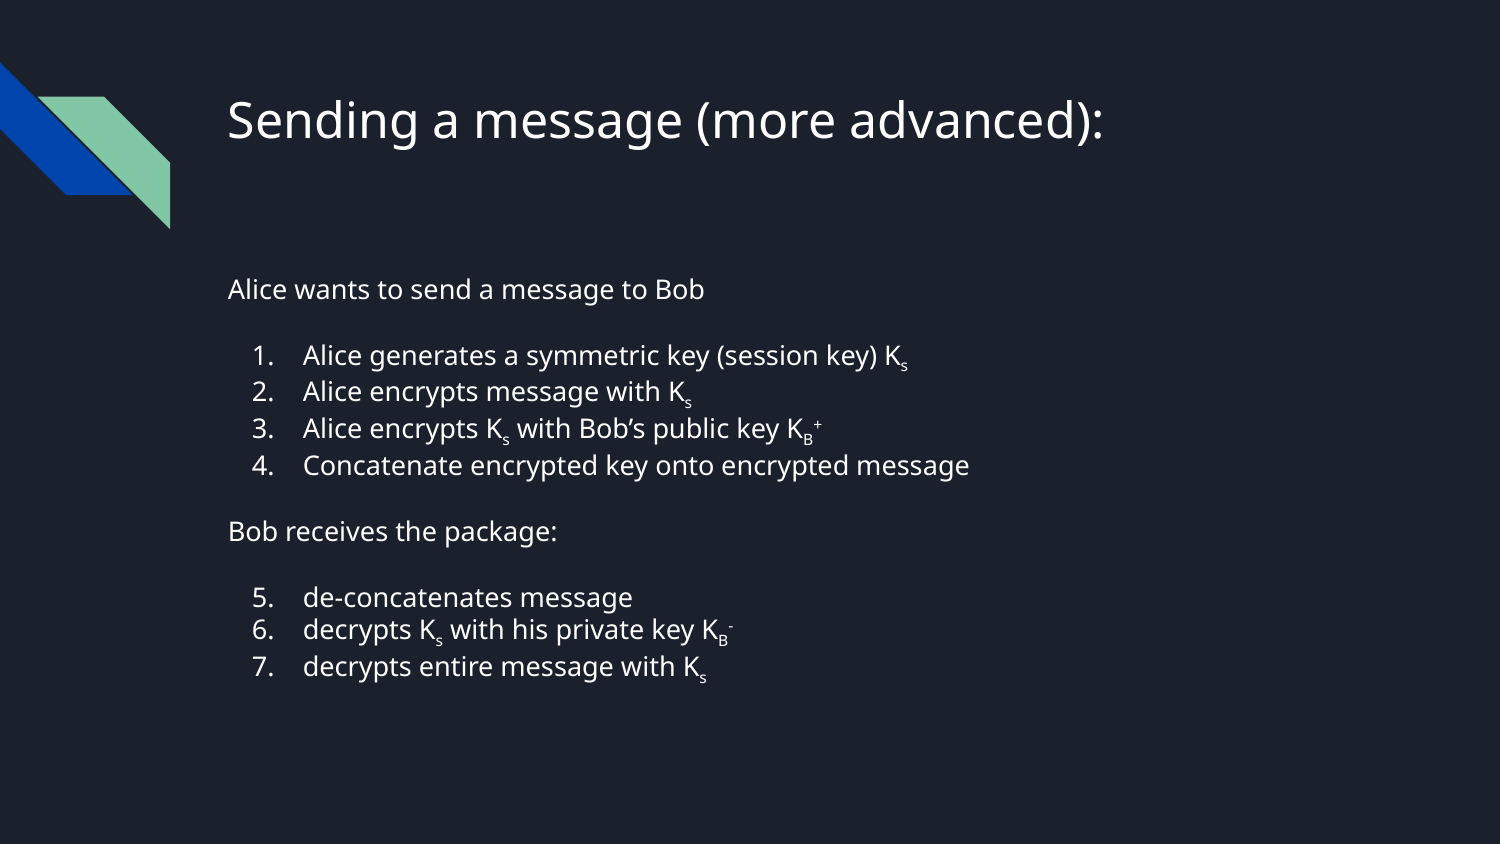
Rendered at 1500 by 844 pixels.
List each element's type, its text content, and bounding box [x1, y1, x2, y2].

title Sending a message (more advanced): [212, 64, 1368, 215]
list Alice wants to send a message to Bob Alice generates a symmetric key (session key) Ks Alice encrypts message with Ks Alice encrypts Ks with Bob’s public key KB+ Concatenate encrypted key onto encrypted message Bob receives the package: de-concatenates message decrypts Ks with his private key KB- decrypts entire message with Ks [212, 257, 1368, 735]
